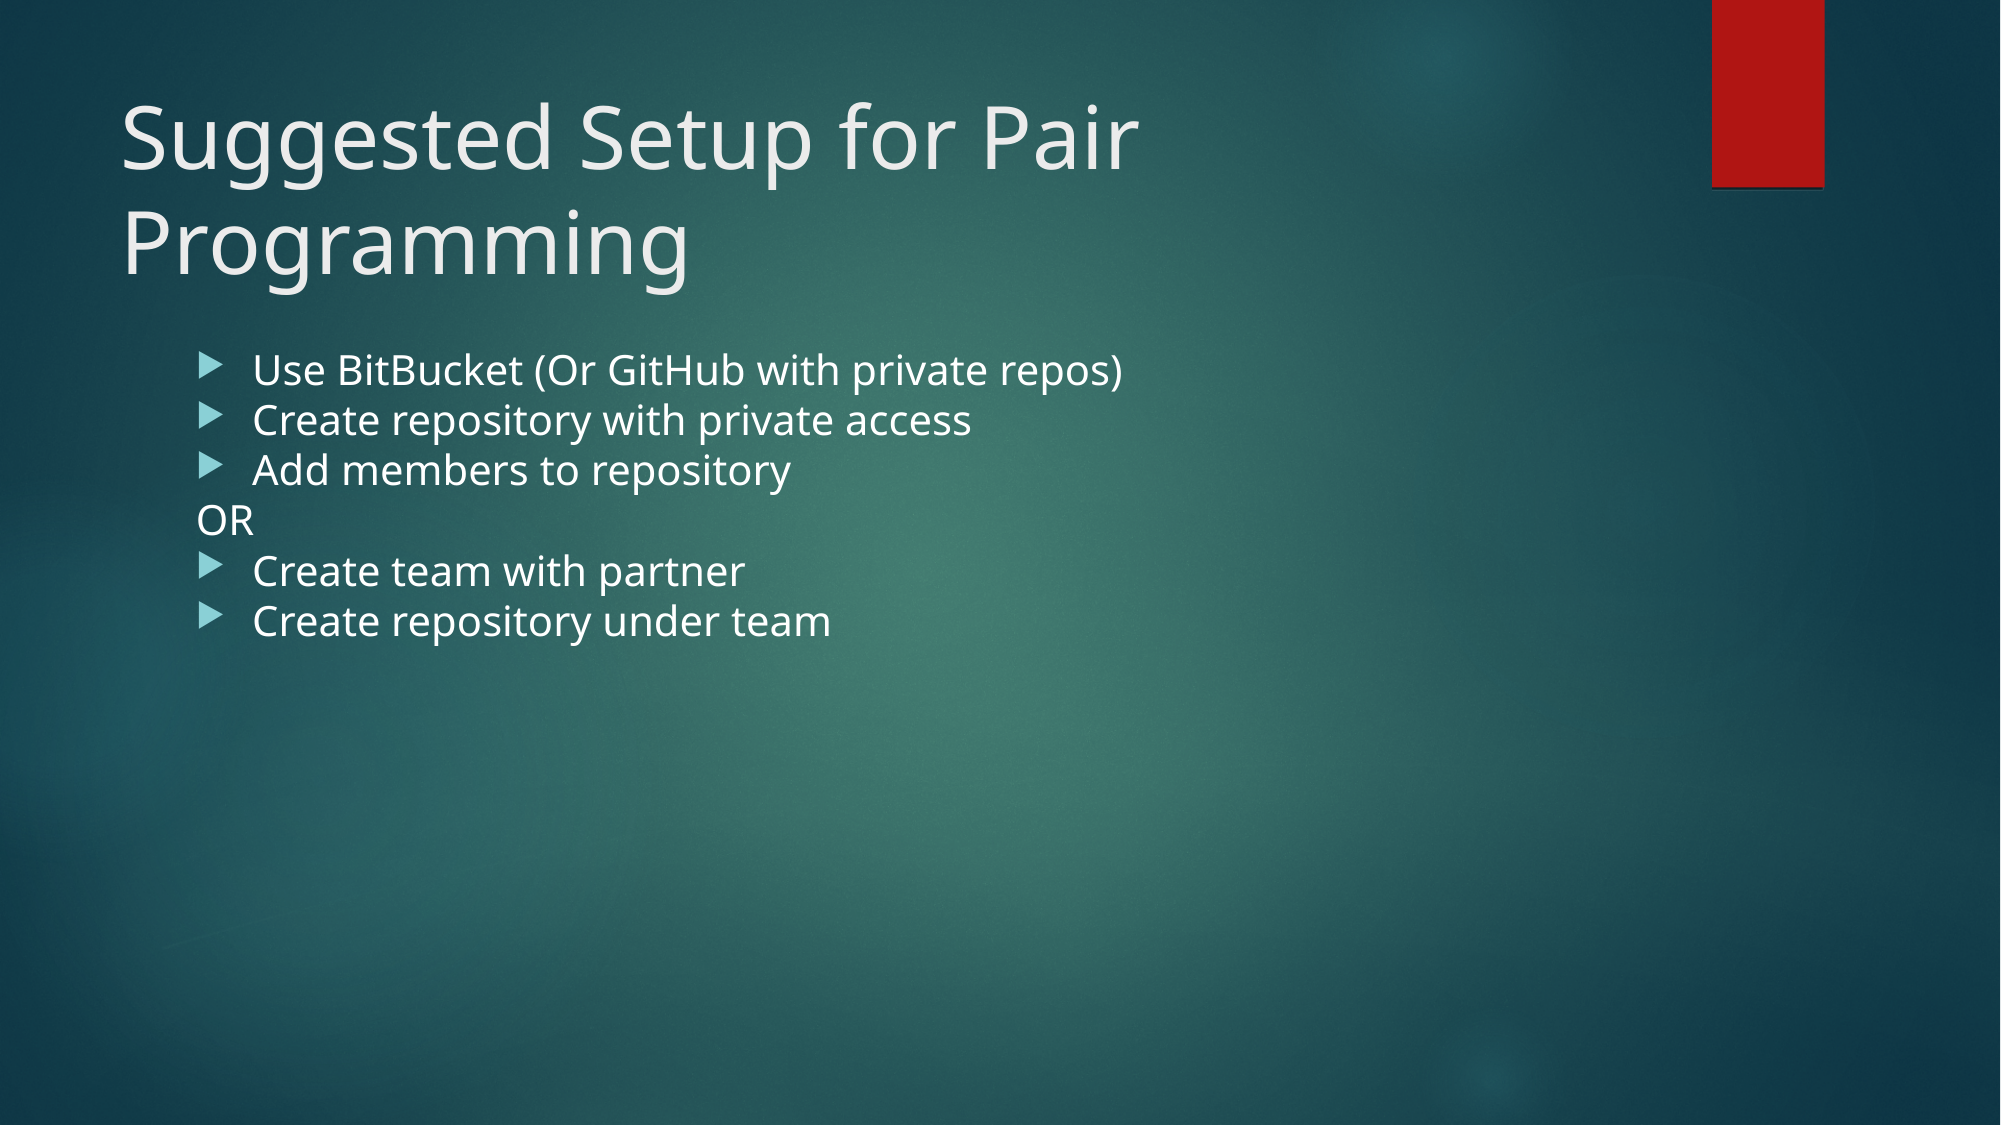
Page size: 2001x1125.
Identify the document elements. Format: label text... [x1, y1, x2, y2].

text_box Suggested Setup for Pair Programming [106, 74, 1649, 304]
picture [0, 0, 2001, 1125]
text_box Use BitBucket (Or GitHub with private repos) Create repository with private access Add members to repository OR Create team with partner Create repository under team [181, 336, 1649, 1025]
